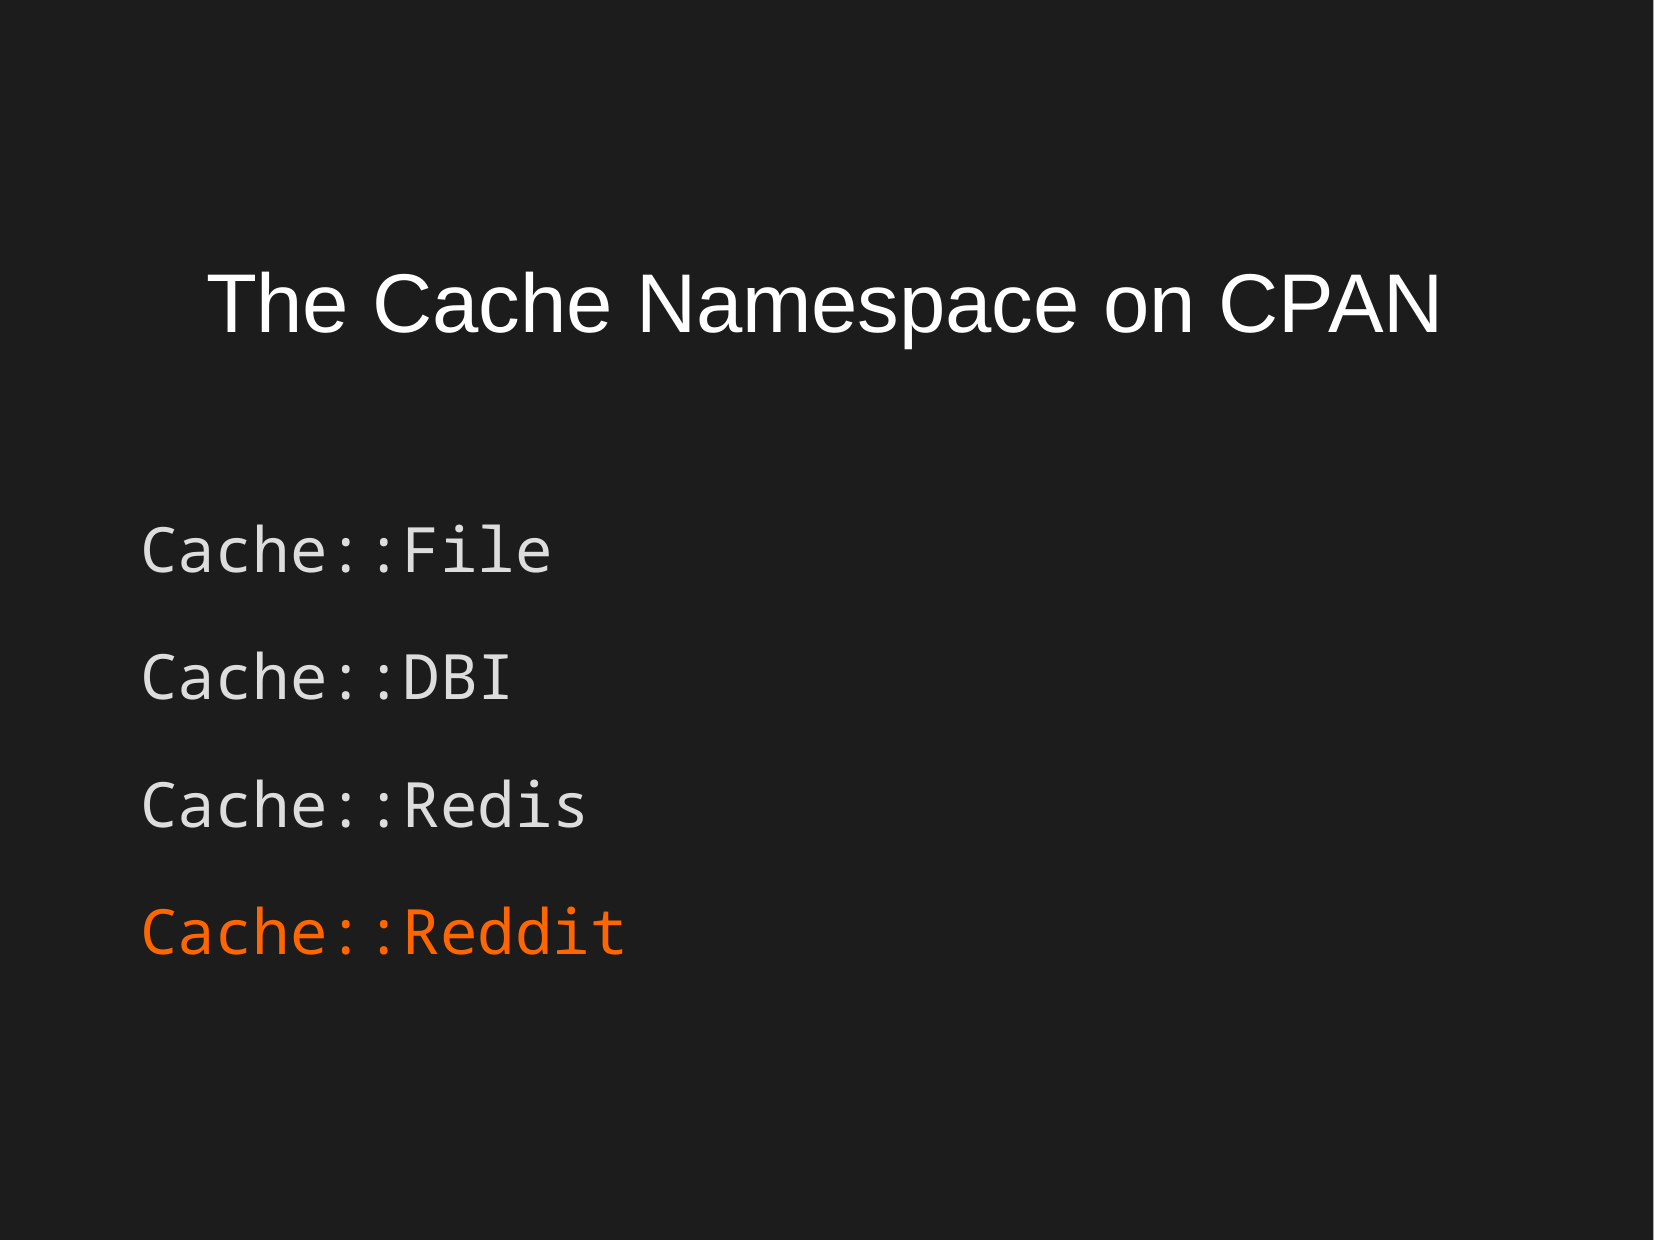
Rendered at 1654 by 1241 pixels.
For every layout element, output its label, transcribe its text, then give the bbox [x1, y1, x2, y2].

text_box The Cache Namespace on CPAN Cache::File Cache::DBI Cache::Redis Cache::Reddit [90, 250, 1561, 1053]
